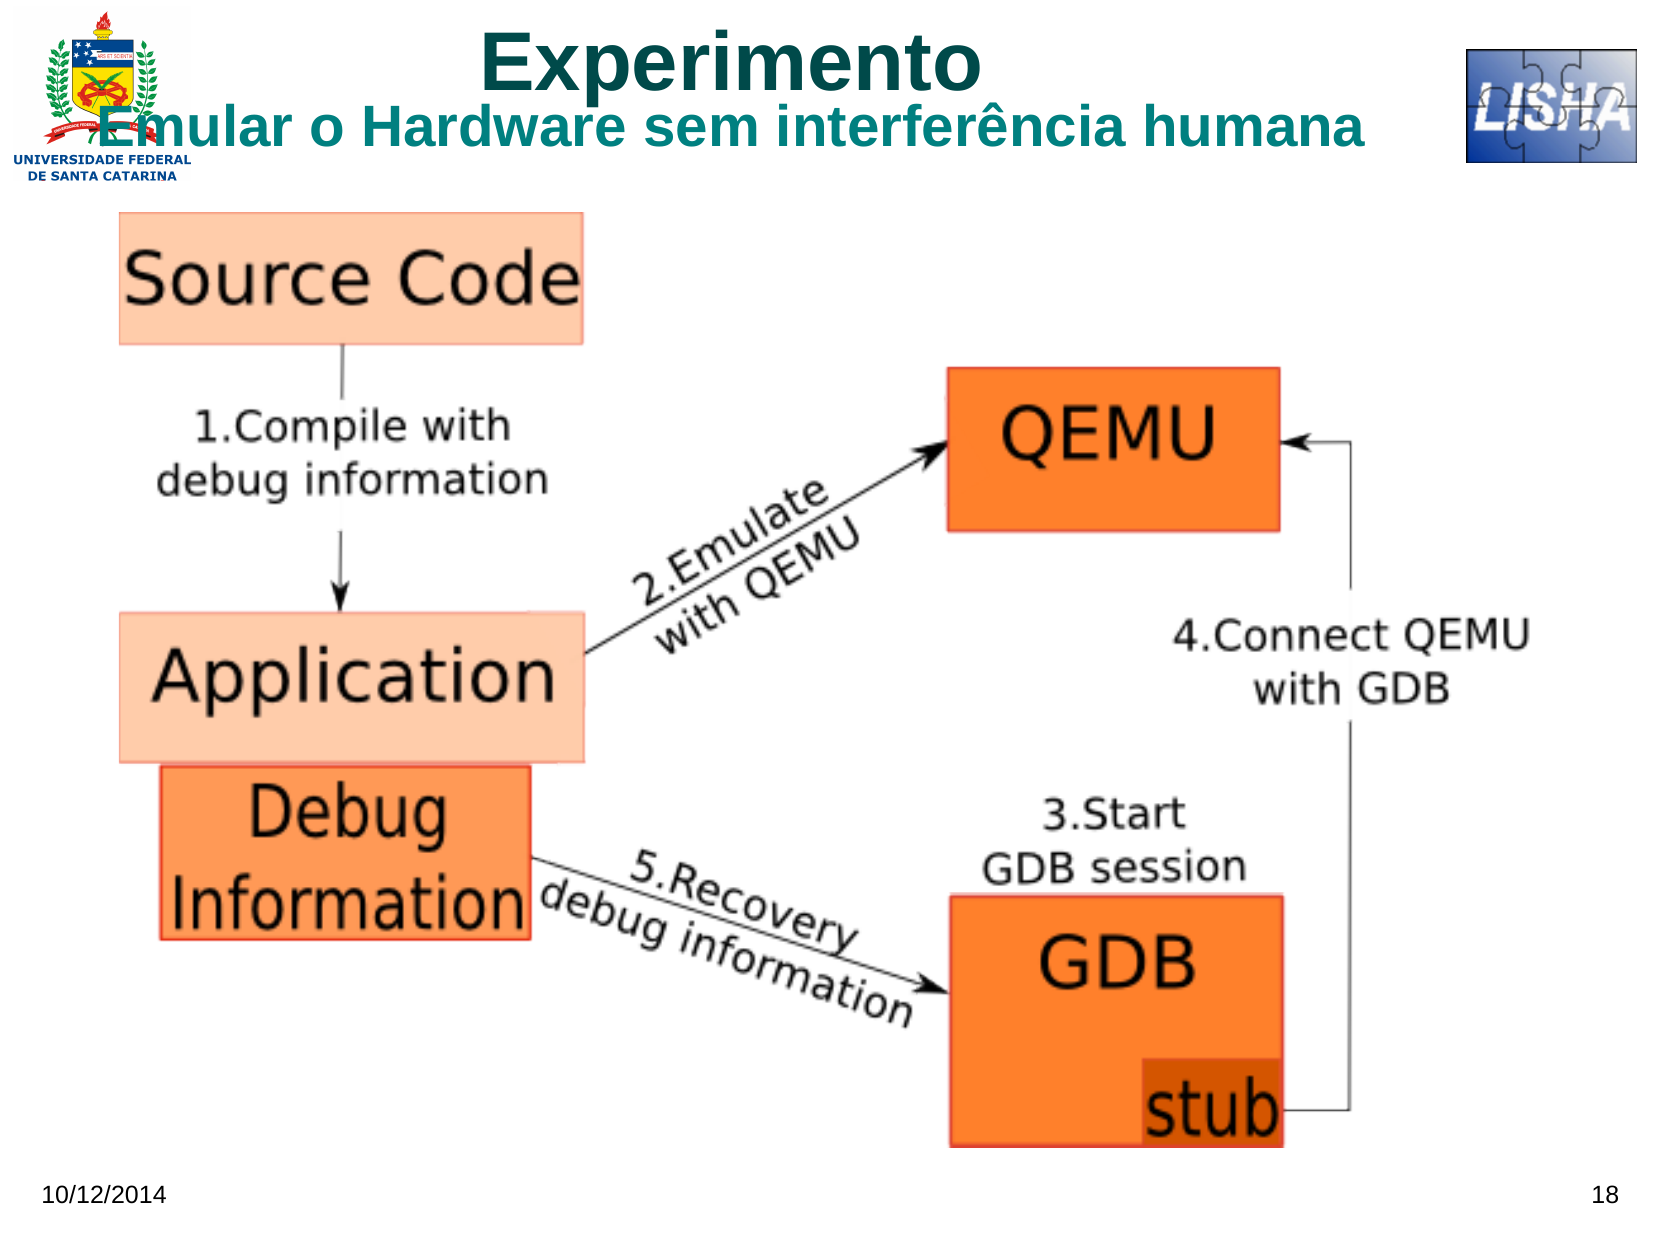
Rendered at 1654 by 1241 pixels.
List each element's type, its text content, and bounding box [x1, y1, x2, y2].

picture [13, 6, 191, 181]
picture [118, 212, 1535, 1148]
title Experimento Emular o Hardware sem interferência humana [37, 9, 1426, 178]
picture [1466, 49, 1637, 163]
